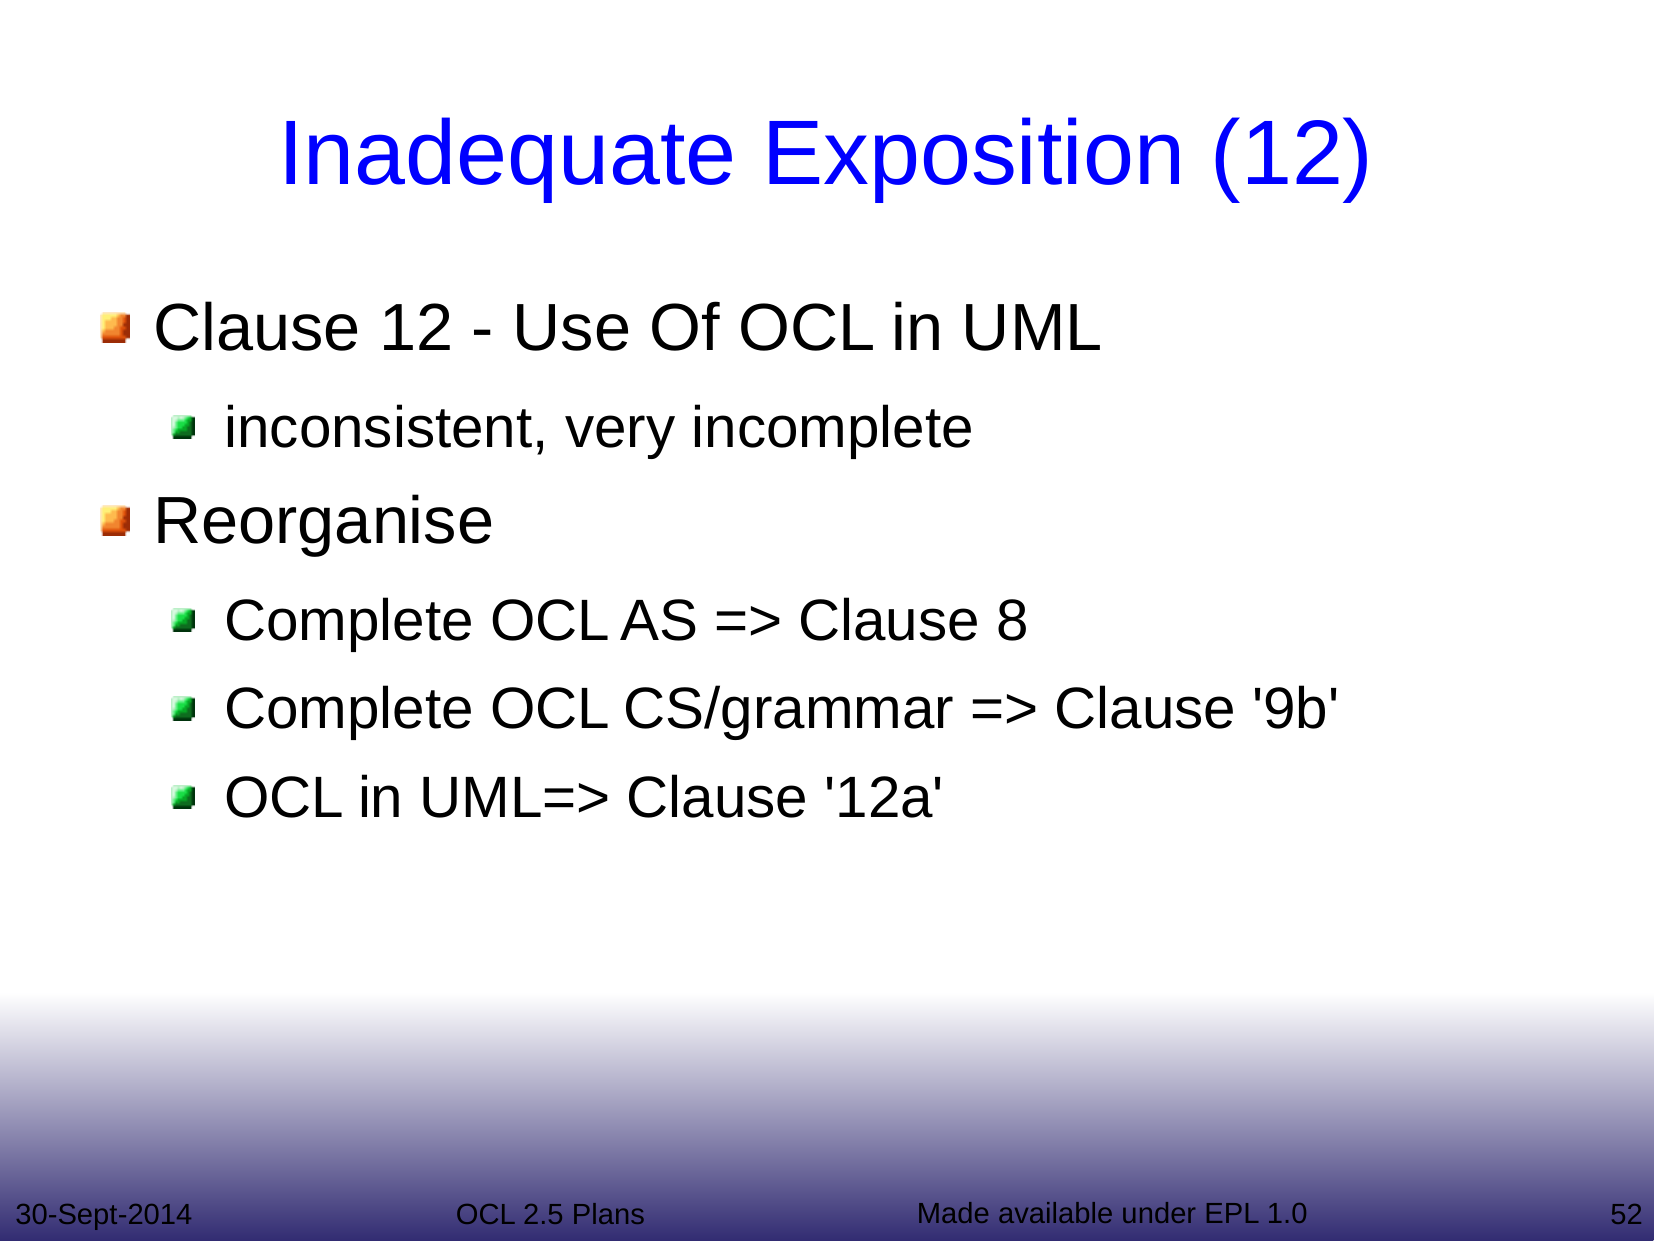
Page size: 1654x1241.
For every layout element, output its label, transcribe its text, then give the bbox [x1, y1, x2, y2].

title Inadequate Exposition (12) [82, 49, 1571, 257]
list Clause 12 - Use Of OCL in UML inconsistent, very incomplete Reorganise Complete OCL AS => Clause 8 Complete OCL CS/grammar => Clause '9b' OCL in UML=> Clause '12a' [82, 290, 1571, 1109]
